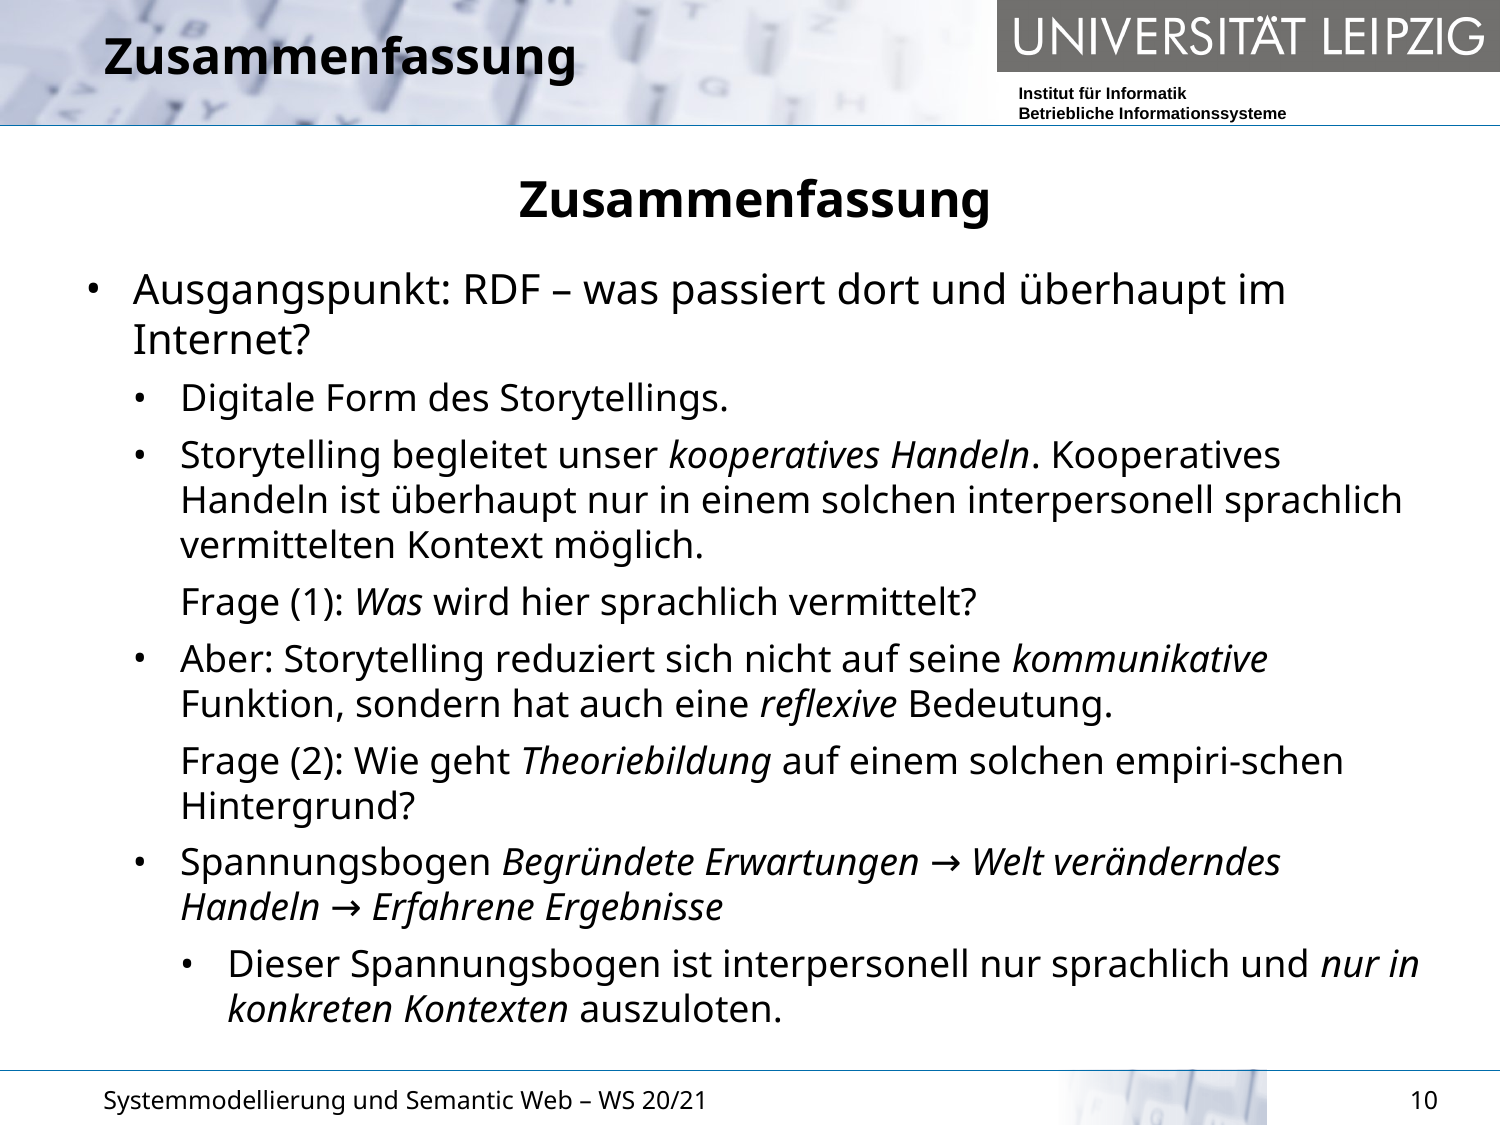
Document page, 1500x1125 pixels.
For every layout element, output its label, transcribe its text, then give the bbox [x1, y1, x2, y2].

text_box Zusammenfassung Ausgangspunkt: RDF – was passiert dort und überhaupt im Internet? Digitale Form des Storytellings. Storytelling begleitet unser kooperatives Handeln. Kooperatives Handeln ist überhaupt nur in einem solchen interpersonell sprachlich vermittelten Kontext möglich. Frage (1): Was wird hier sprachlich vermittelt? Aber: Storytelling reduziert sich nicht auf seine kommunikative Funktion, sondern hat auch eine reflexive Bedeutung. Frage (2): Wie geht Theoriebildung auf einem solchen empiri-schen Hintergrund? Spannungsbogen Begründete Erwartungen → Welt veränderndes Handeln → Erfahrene Ergebnisse Dieser Spannungsbogen ist interpersonell nur sprachlich und nur in konkreten Kontexten auszuloten. [70, 159, 1442, 1039]
picture [0, 0, 1500, 125]
picture [1057, 1071, 1267, 1125]
text_box Zusammenfassung [89, 16, 593, 93]
